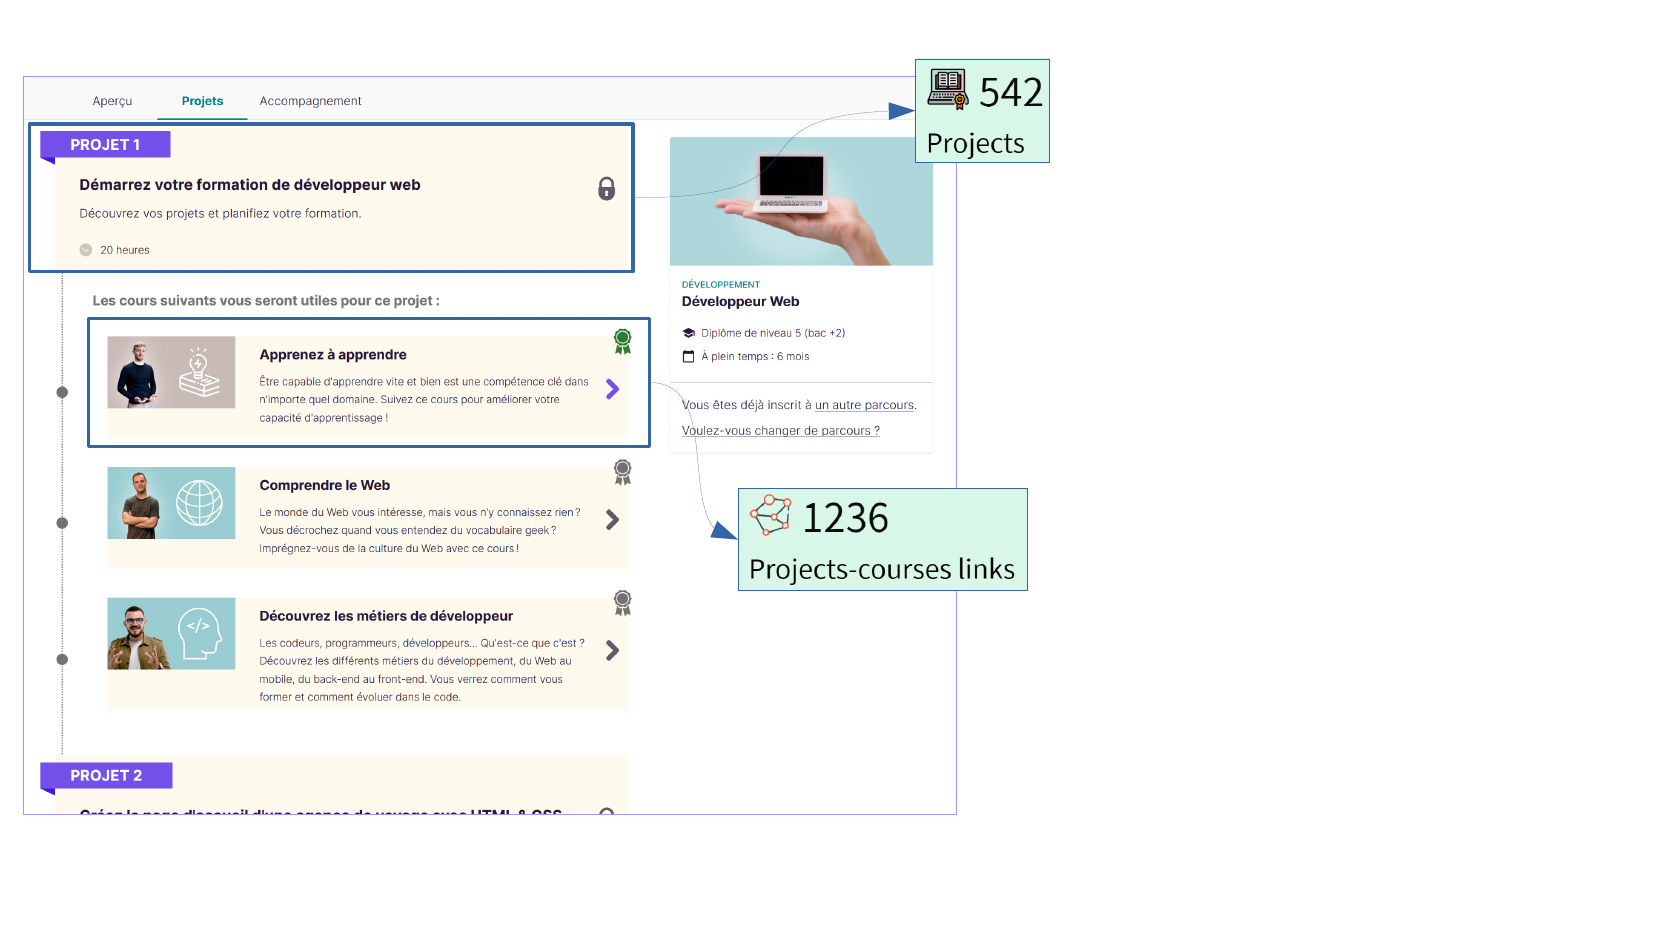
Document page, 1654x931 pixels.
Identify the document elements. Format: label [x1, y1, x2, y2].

picture [23, 58, 1050, 815]
